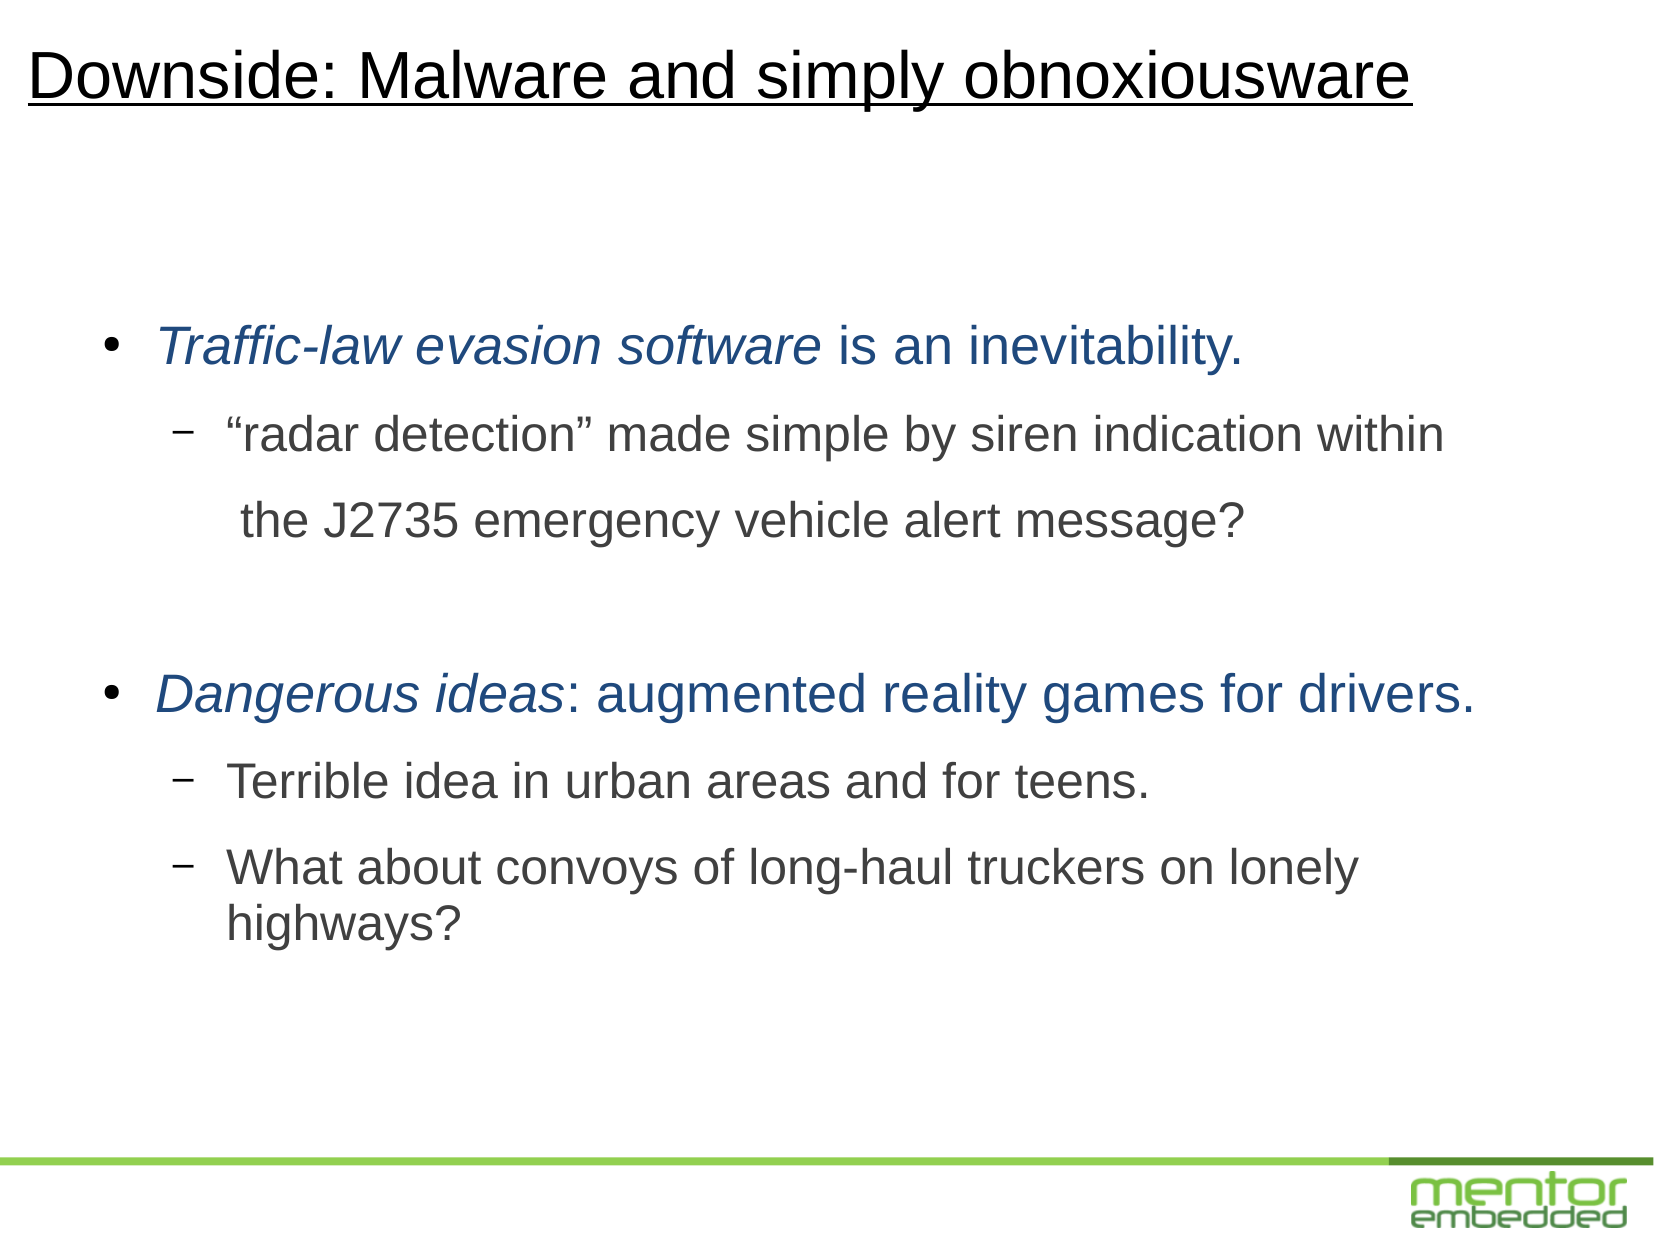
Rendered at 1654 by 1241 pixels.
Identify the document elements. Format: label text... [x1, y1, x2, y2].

picture [1411, 1171, 1627, 1228]
list Traffic-law evasion software is an inevitability. “radar detection” made simple by siren indication within the J2735 emergency vehicle alert message? Dangerous ideas: augmented reality games for drivers. Terrible idea in urban areas and for teens. What about convoys of long-haul truckers on lonely highways? [84, 315, 1540, 1035]
title Downside: Malware and simply obnoxiousware [27, 13, 1640, 138]
